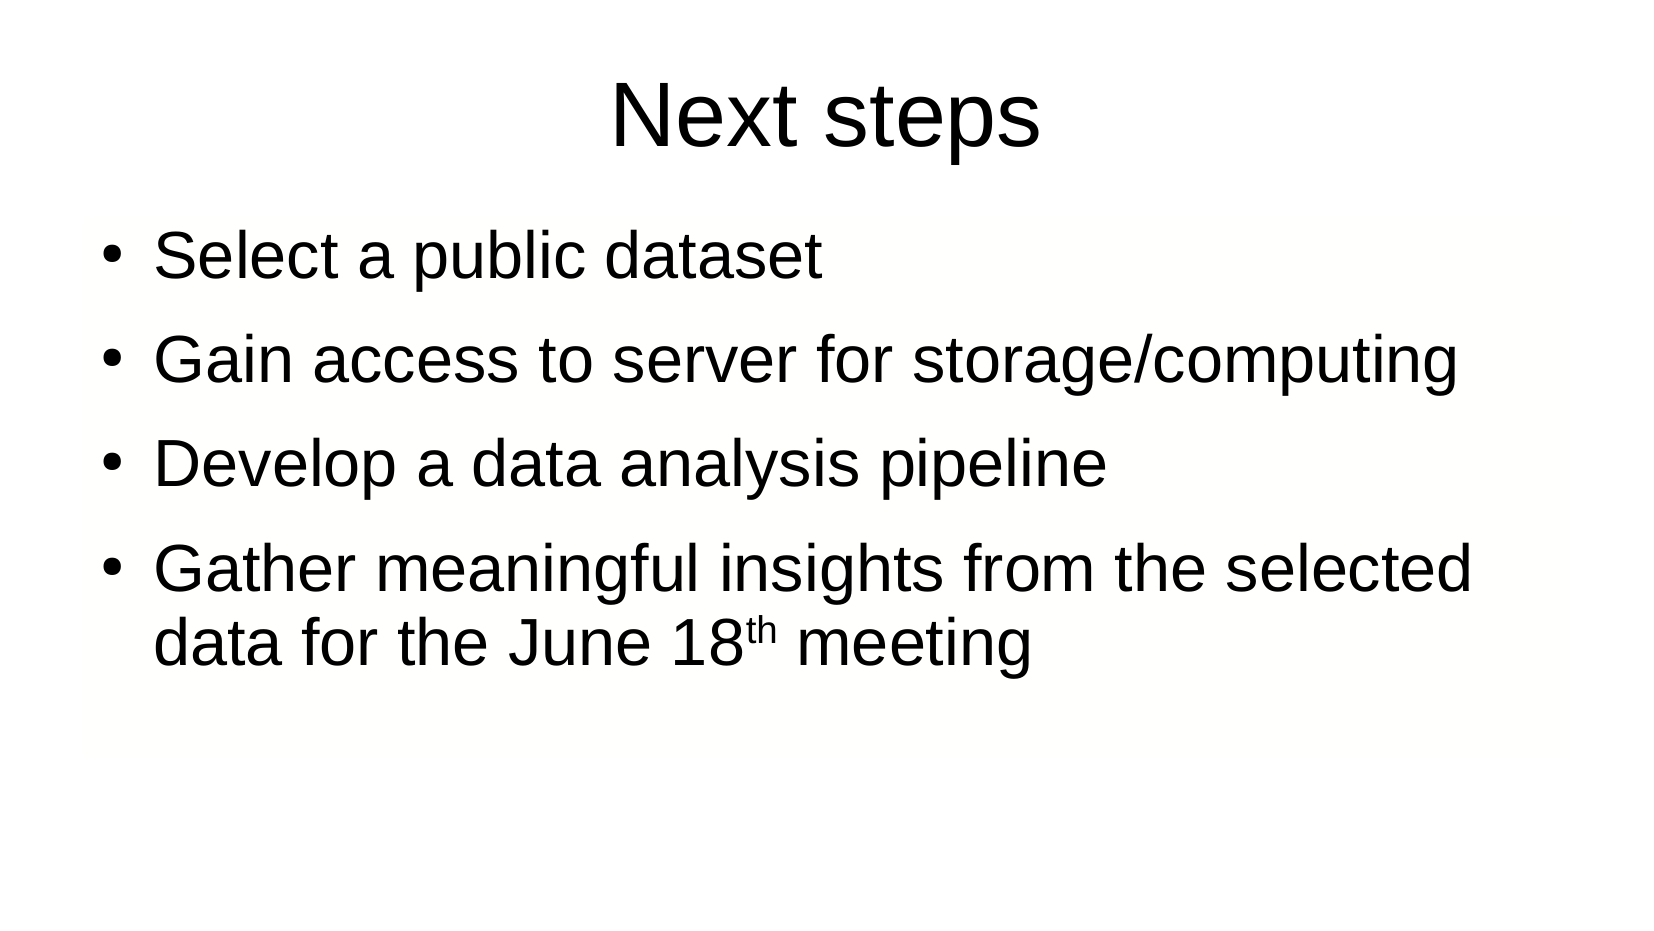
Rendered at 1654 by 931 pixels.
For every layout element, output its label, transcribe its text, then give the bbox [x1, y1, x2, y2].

title Next steps [82, 37, 1571, 193]
list Select a public dataset Gain access to server for storage/computing Develop a data analysis pipeline Gather meaningful insights from the selected data for the June 18th meeting [82, 217, 1571, 758]
